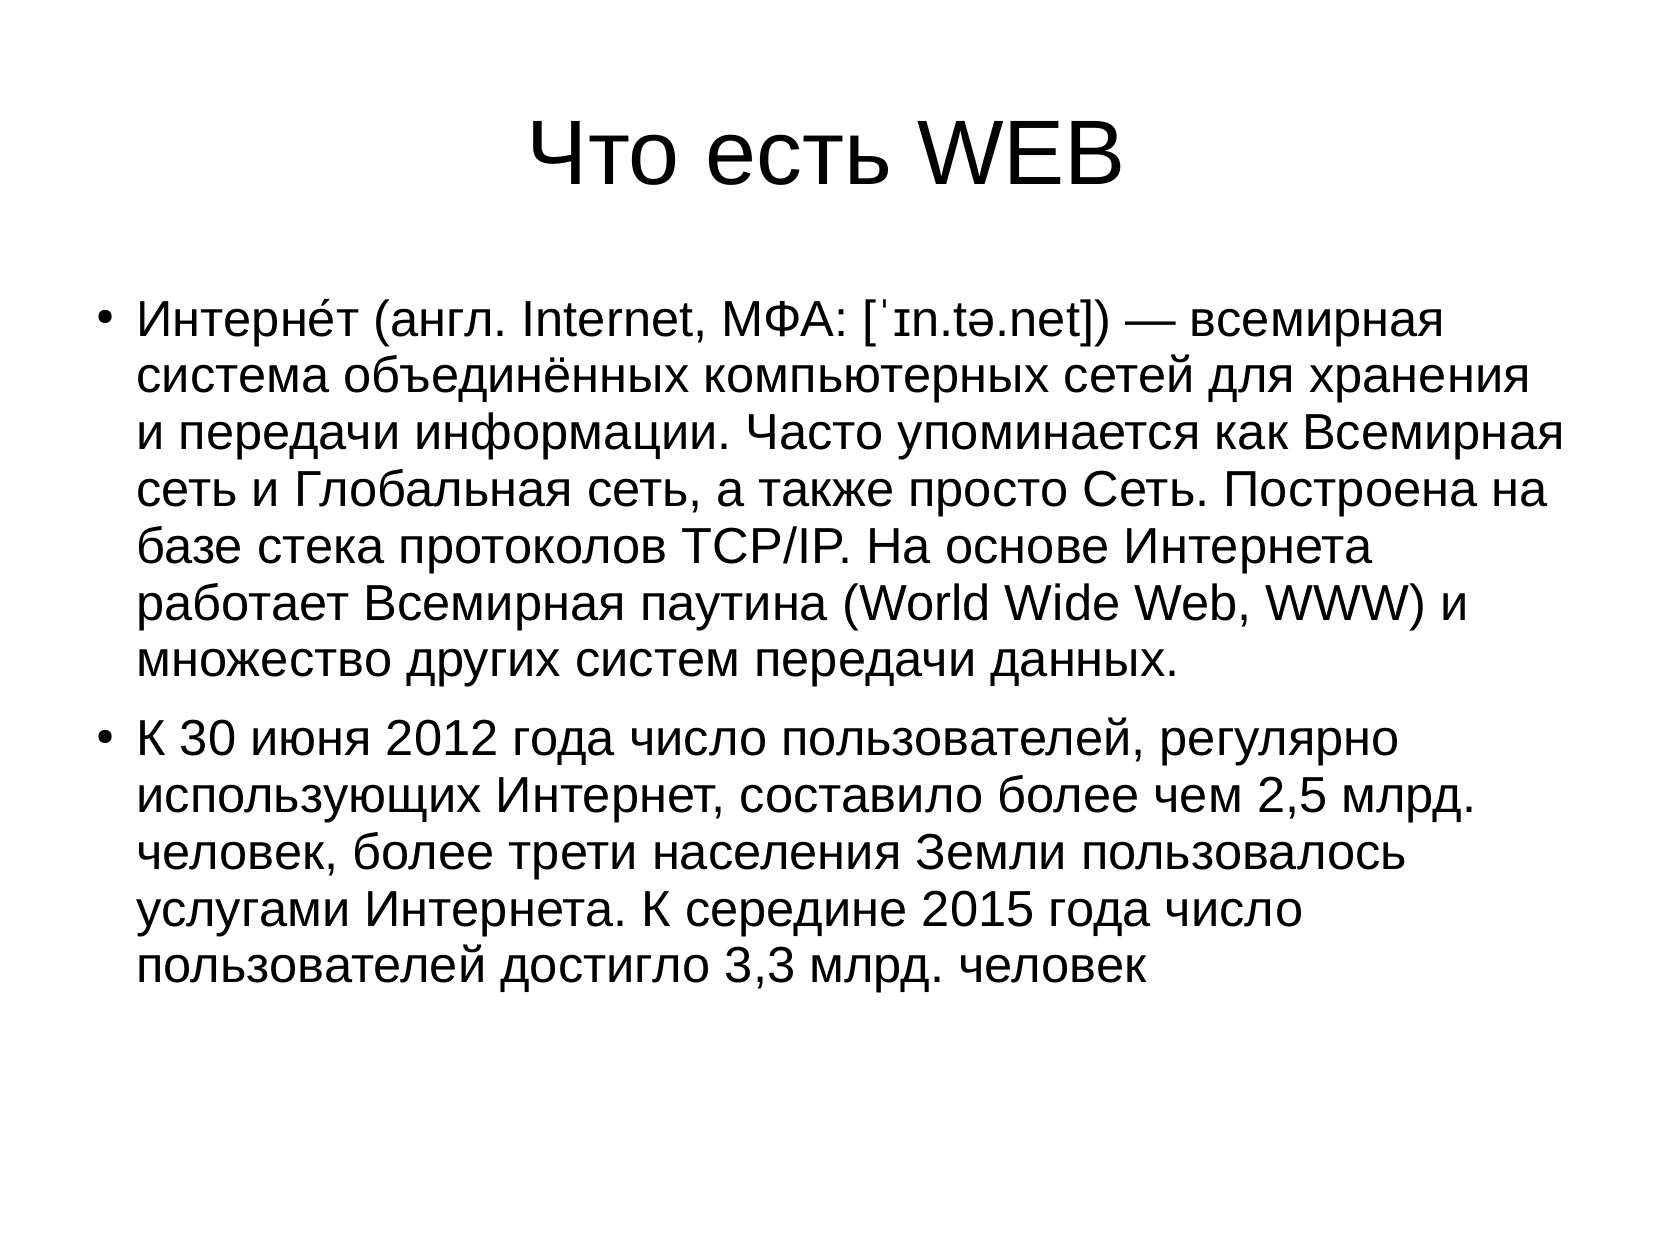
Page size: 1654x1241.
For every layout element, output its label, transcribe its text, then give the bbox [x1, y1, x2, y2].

title Что есть WEB [82, 49, 1571, 257]
list Интерне́т (англ. Internet, МФА: [ˈɪn.tə.net]) — всемирная система объединённых компьютерных сетей для хранения и передачи информации. Часто упоминается как Всемирная сеть и Глобальная сеть, а также просто Сеть. Построена на базе стека протоколов TCP/IP. На основе Интернета работает Всемирная паутина (World Wide Web, WWW) и множество других систем передачи данных. К 30 июня 2012 года число пользователей, регулярно использующих Интернет, составило более чем 2,5 млрд. человек, более трети населения Земли пользовалось услугами Интернета. К середине 2015 года число пользователей достигло 3,3 млрд. человек [82, 290, 1571, 1010]
